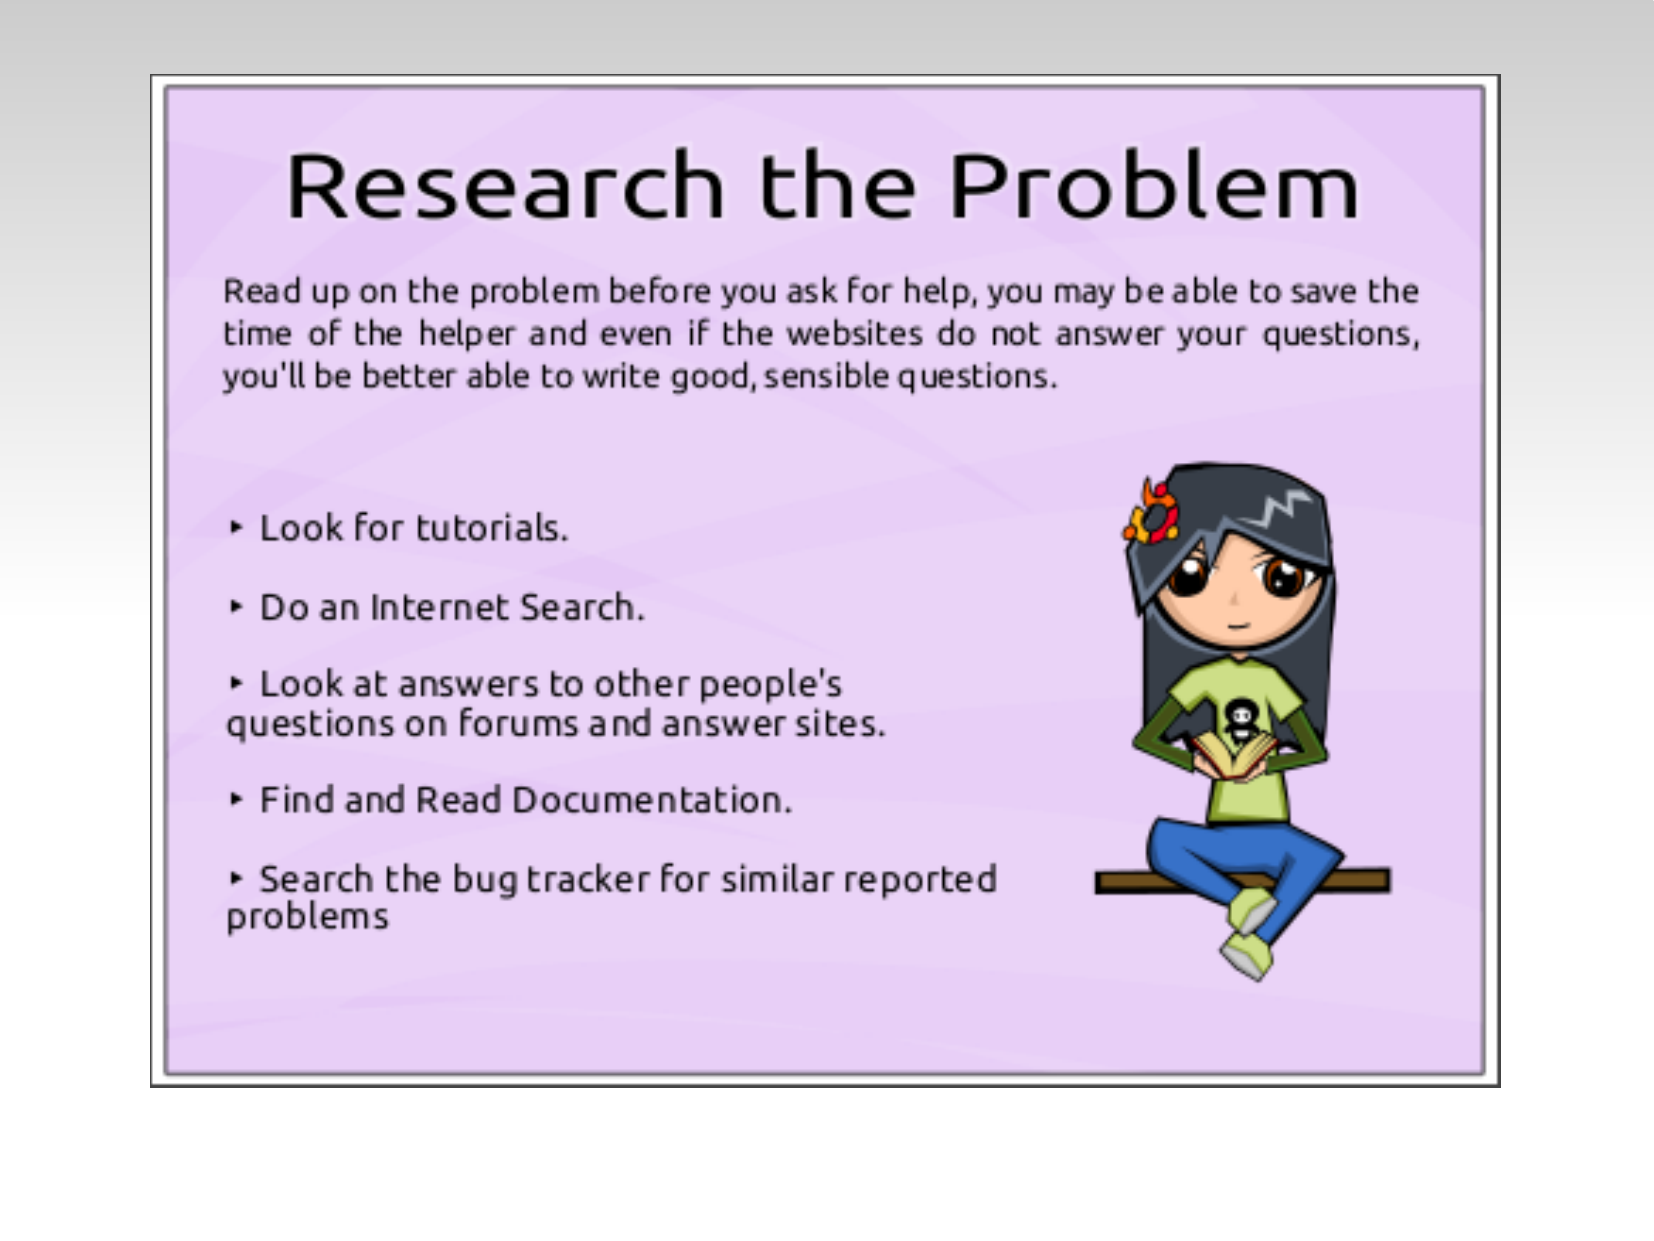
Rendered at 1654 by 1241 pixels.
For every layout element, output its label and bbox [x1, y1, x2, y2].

picture [150, 74, 1501, 1088]
